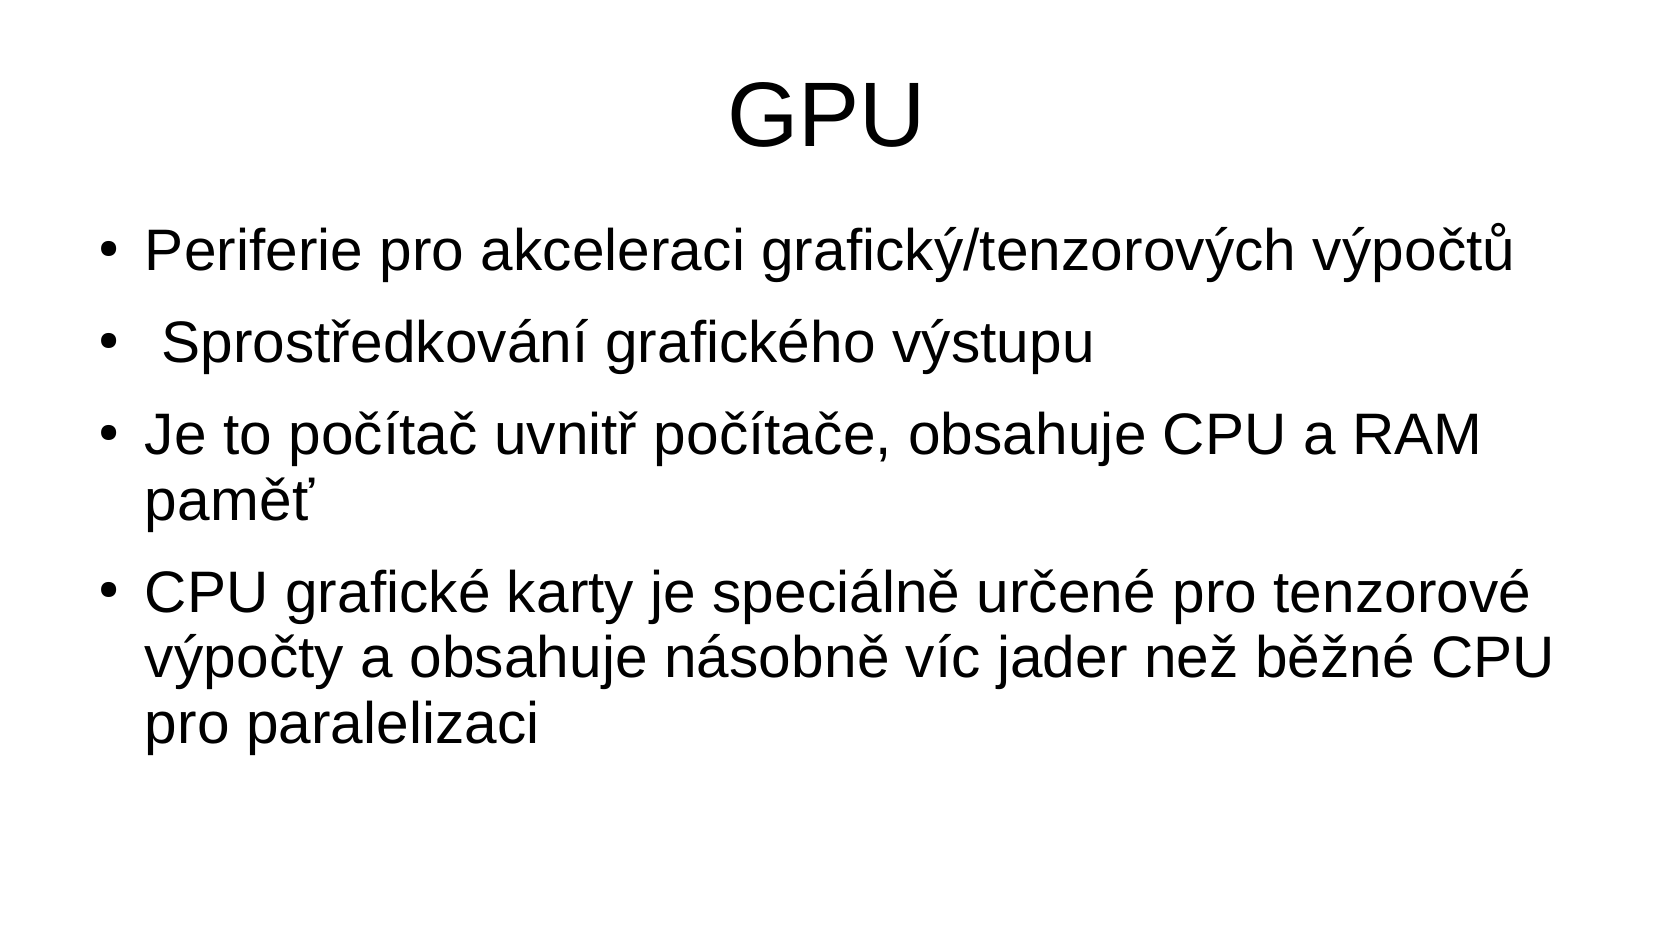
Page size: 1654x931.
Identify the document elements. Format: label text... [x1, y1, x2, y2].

title GPU [82, 37, 1571, 193]
list Periferie pro akceleraci grafický/tenzorových výpočtů Sprostředkování grafického výstupu Je to počítač uvnitř počítače, obsahuje CPU a RAM paměť CPU grafické karty je speciálně určené pro tenzorové výpočty a obsahuje násobně víc jader než běžné CPU pro paralelizaci [82, 217, 1571, 758]
